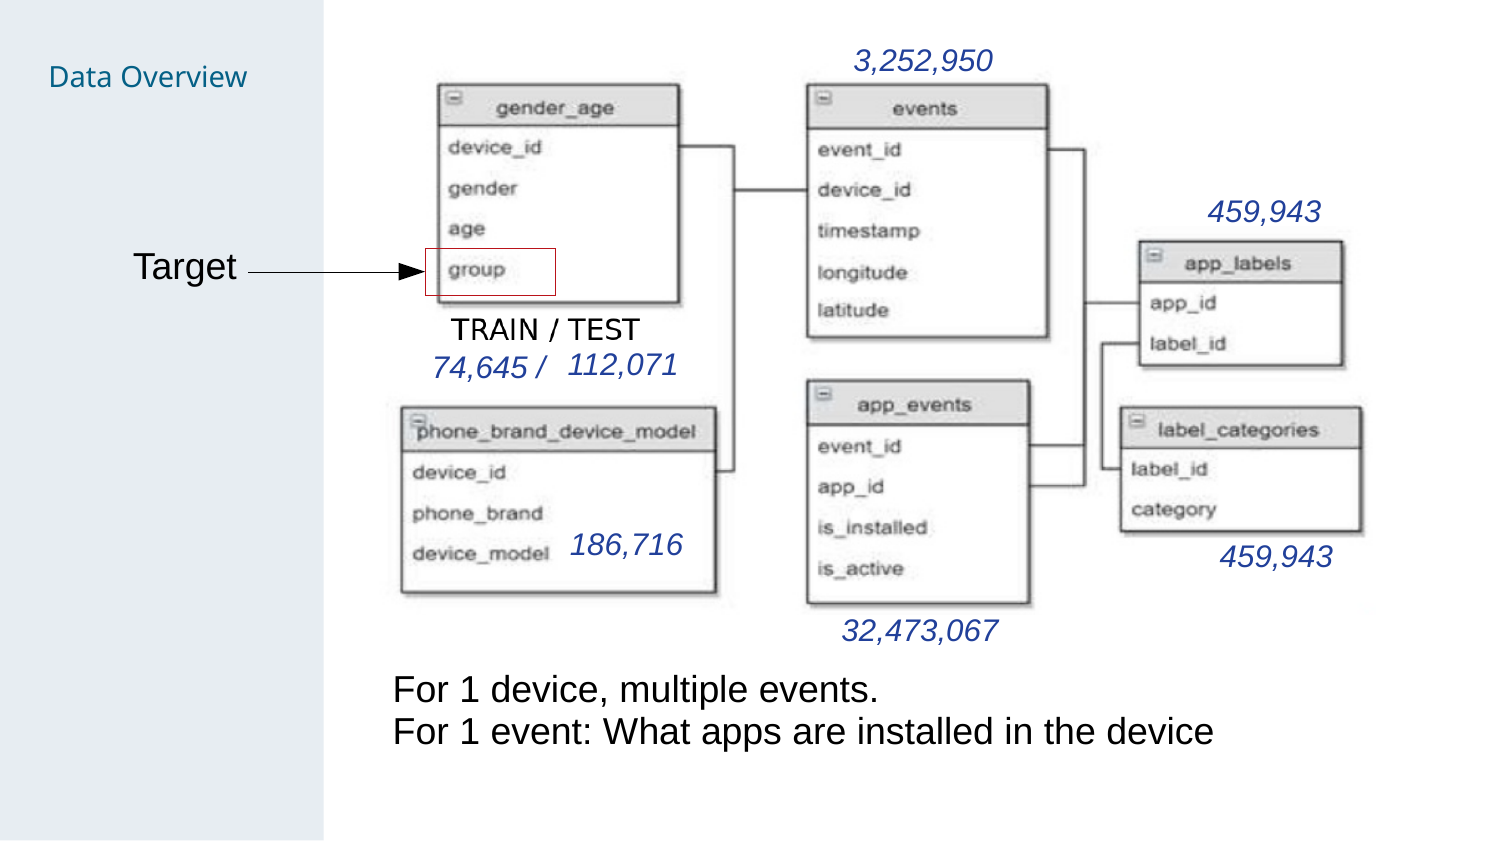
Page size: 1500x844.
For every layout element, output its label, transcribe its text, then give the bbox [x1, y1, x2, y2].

text_box 32,473,067 [826, 605, 1040, 656]
text_box 3,252,950 [838, 35, 1052, 85]
text_box For 1 device, multiple events. For 1 event: What apps are installed in the device [377, 661, 1418, 761]
text_box 74,645 / [417, 342, 552, 393]
text_box 186,716 [555, 519, 711, 570]
text_box 112,071 [552, 340, 709, 425]
text_box [0, 0, 324, 841]
picture [426, 249, 555, 295]
text_box 459,943 [1192, 186, 1406, 237]
text_box Data Overview [33, 50, 292, 101]
text_box Target [118, 238, 252, 296]
text_box 459,943 [1204, 531, 1418, 582]
picture [377, 63, 1376, 615]
